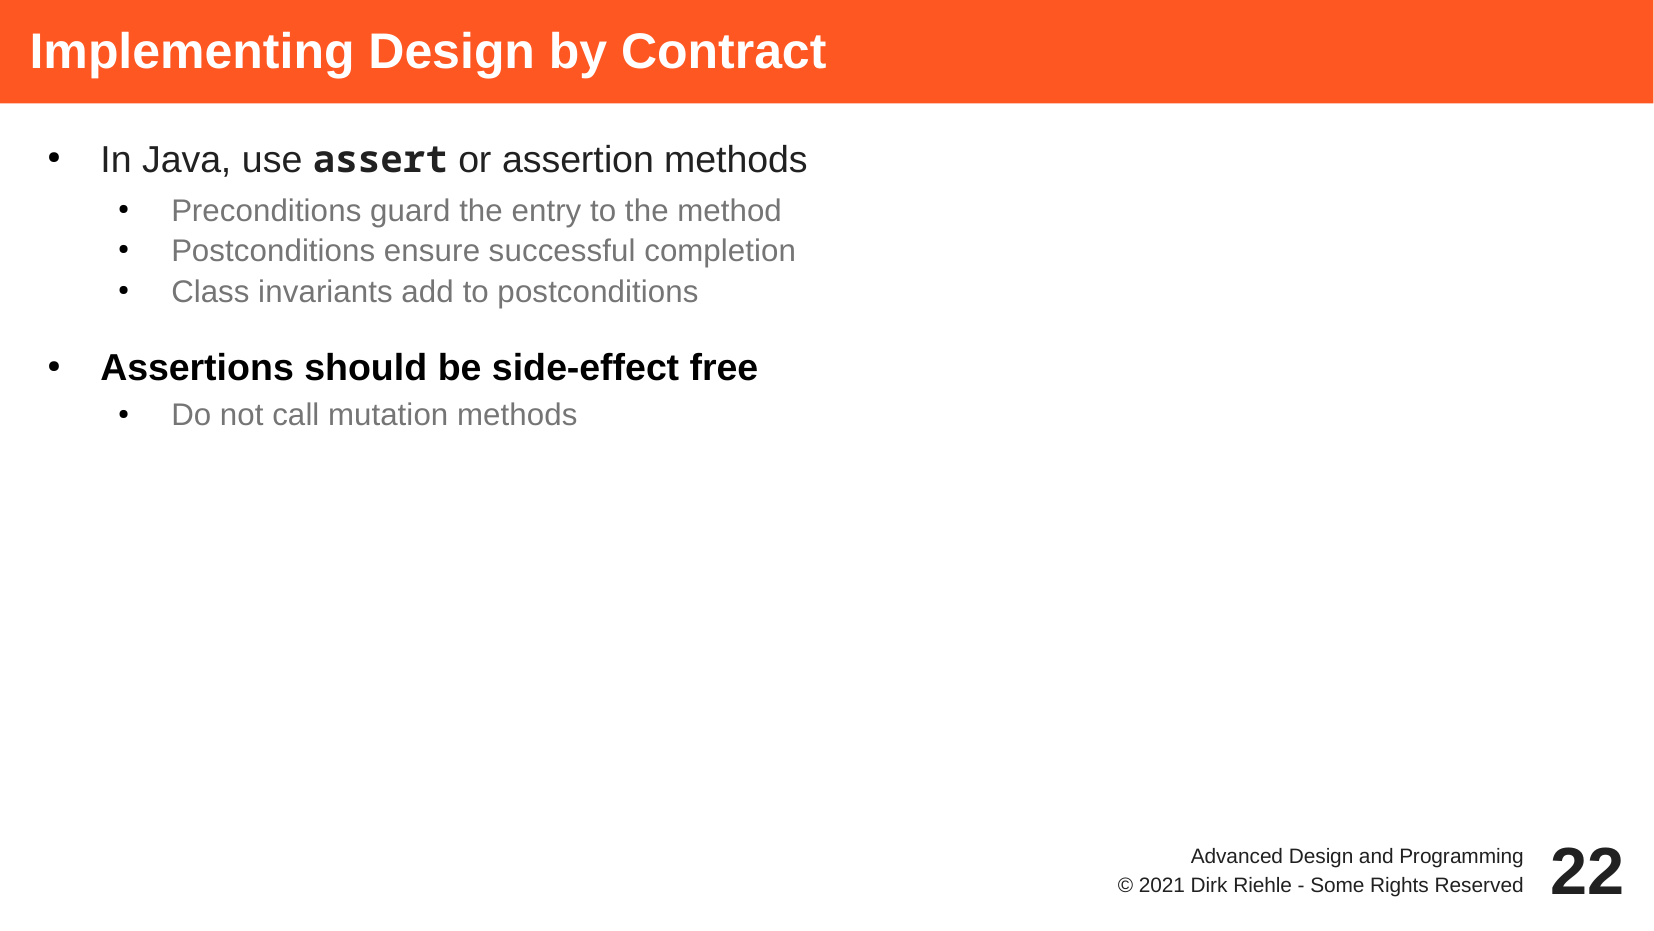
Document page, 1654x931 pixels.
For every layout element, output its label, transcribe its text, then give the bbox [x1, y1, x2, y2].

list In Java, use assert or assertion methods Preconditions guard the entry to the method Postconditions ensure successful completion Class invariants add to postconditions Assertions should be side-effect free Do not call mutation methods [29, 132, 1625, 813]
title Implementing Design by Contract [0, 0, 1654, 104]
